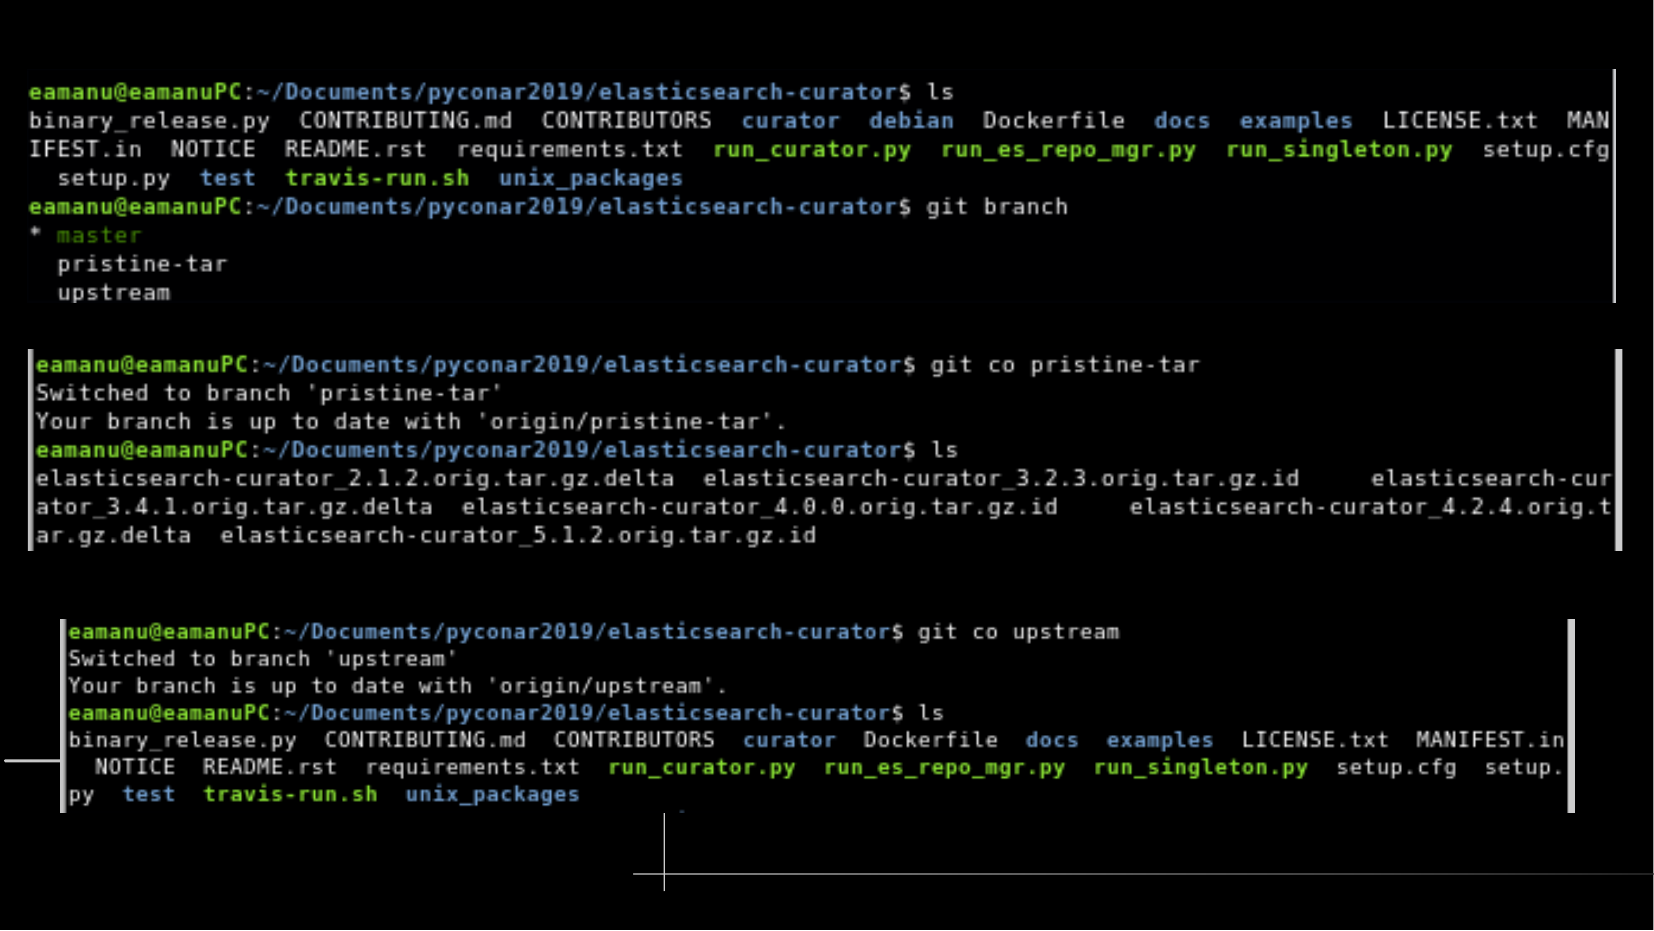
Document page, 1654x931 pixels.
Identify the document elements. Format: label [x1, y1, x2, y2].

picture [60, 619, 1575, 813]
picture [27, 349, 1623, 551]
picture [27, 69, 1616, 303]
